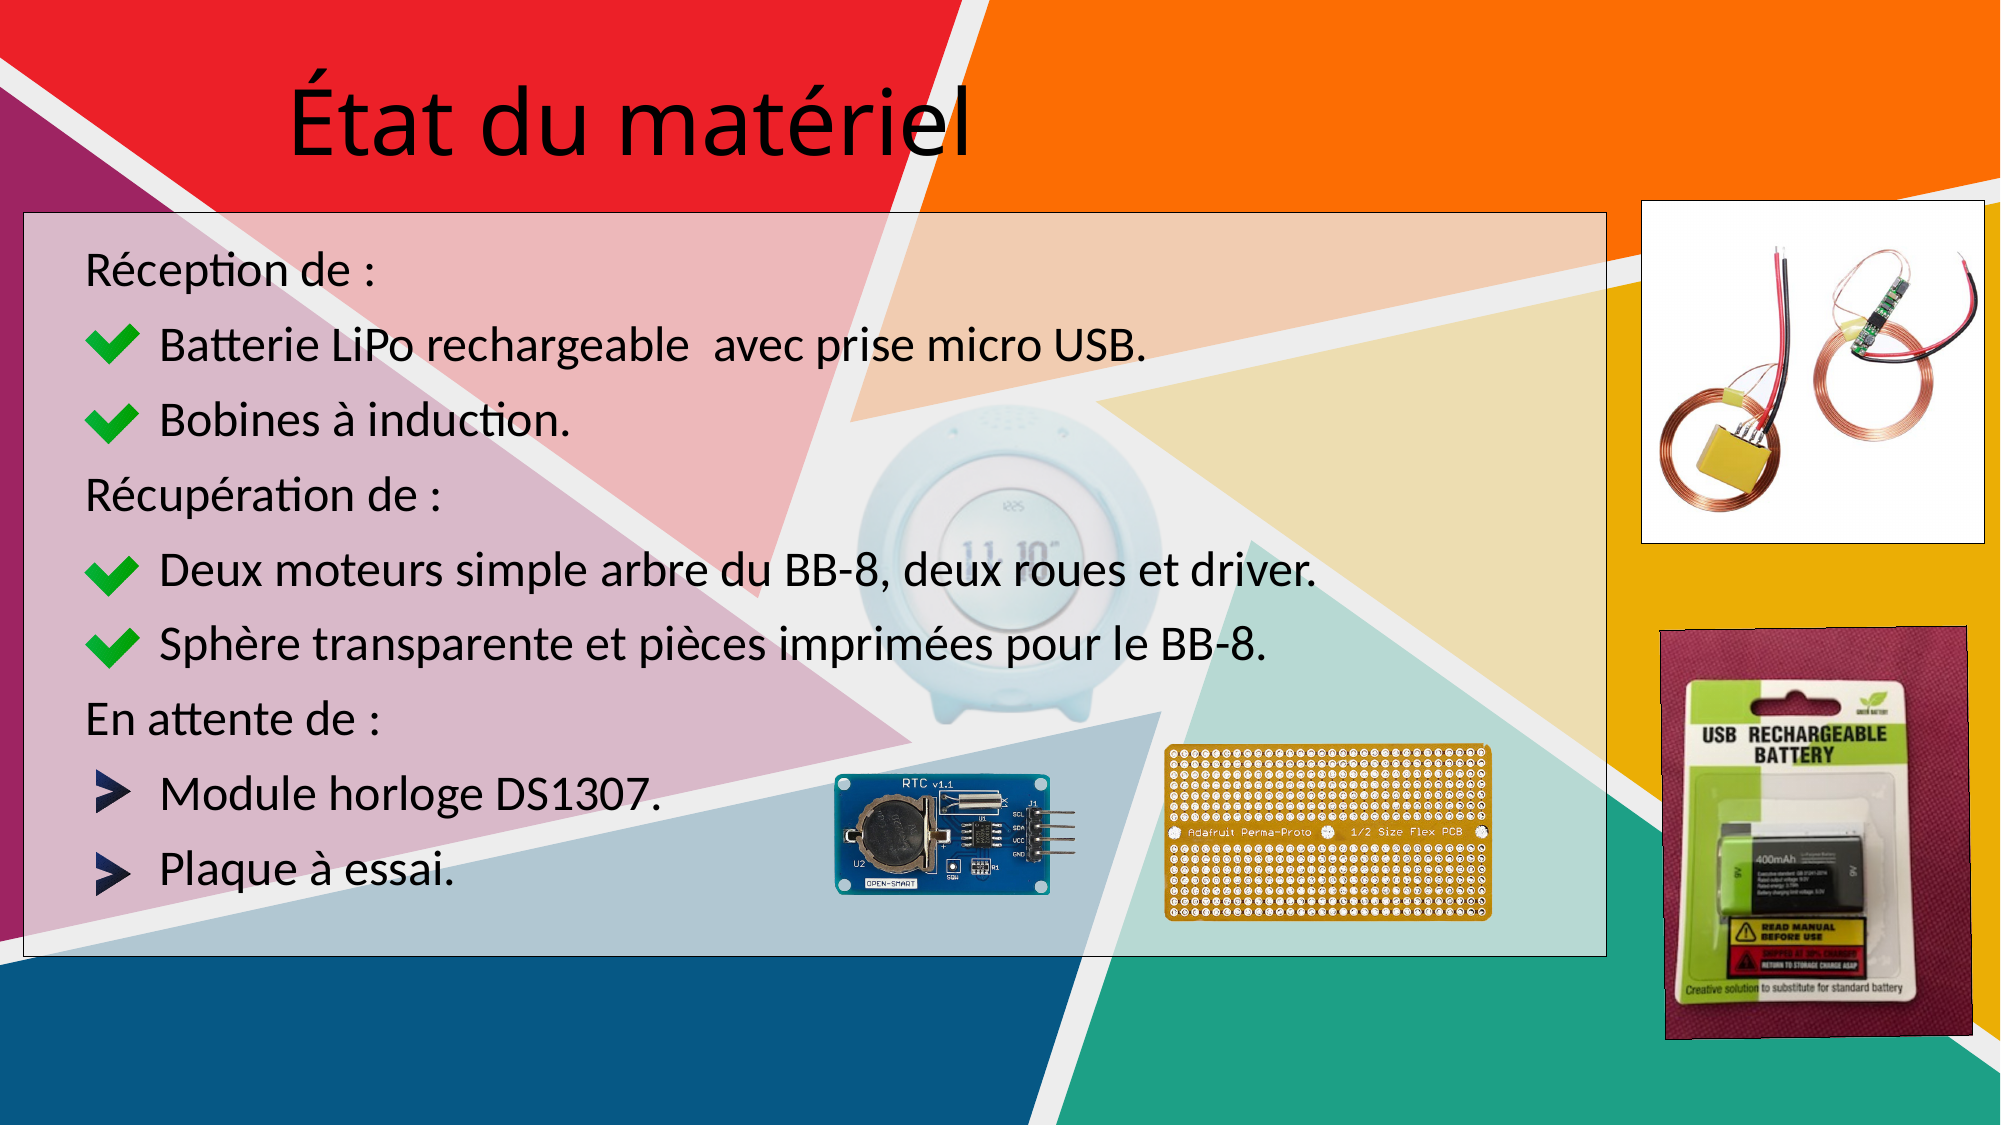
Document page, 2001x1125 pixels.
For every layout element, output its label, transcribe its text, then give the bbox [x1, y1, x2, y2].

picture [83, 321, 142, 367]
picture [1641, 200, 1985, 544]
picture [94, 767, 133, 815]
text_box [23, 212, 1607, 957]
picture [82, 554, 141, 599]
title État du matériel [271, 23, 1571, 228]
picture [1130, 634, 1524, 1028]
picture [1659, 625, 1973, 1040]
picture [94, 850, 133, 898]
picture [82, 401, 141, 446]
picture [802, 732, 1099, 934]
text_box Réception de : Batterie LiPo rechargeable avec prise micro USB. Bobines à induction. Récupération de : Deux moteurs simple arbre du BB-8, deux roues et driver. Sphère transparente et pièces imprimées pour le BB-8. En attente de : Module horloge DS1307. Plaque à essai. [70, 236, 1647, 1054]
picture [83, 625, 142, 671]
